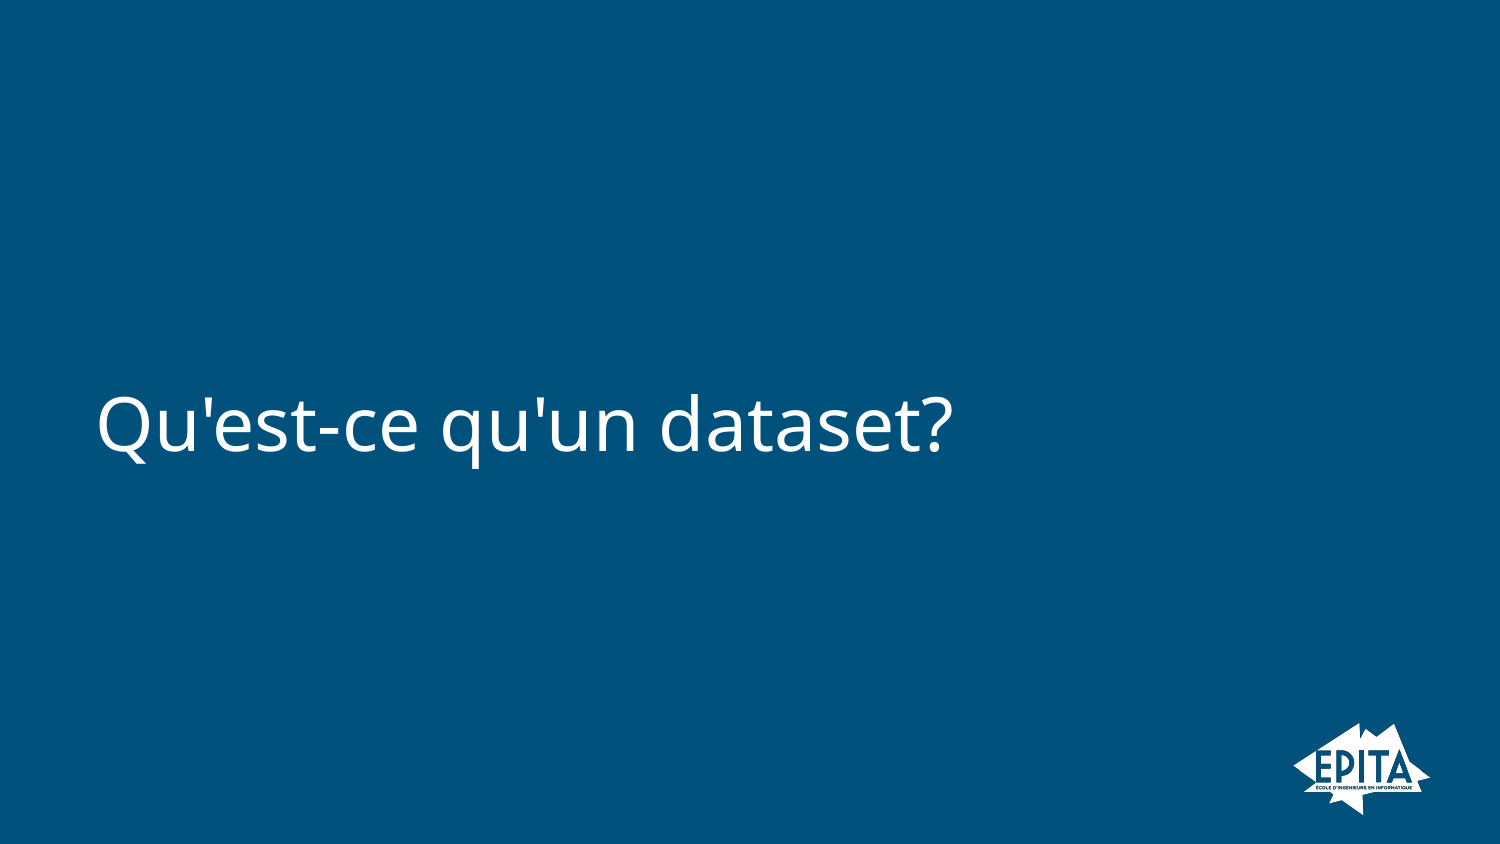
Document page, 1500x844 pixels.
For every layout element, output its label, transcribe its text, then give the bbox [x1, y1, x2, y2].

picture [1306, 725, 1428, 814]
picture [1295, 753, 1315, 780]
title Qu'est-ce qu'un dataset? [80, 86, 1003, 758]
